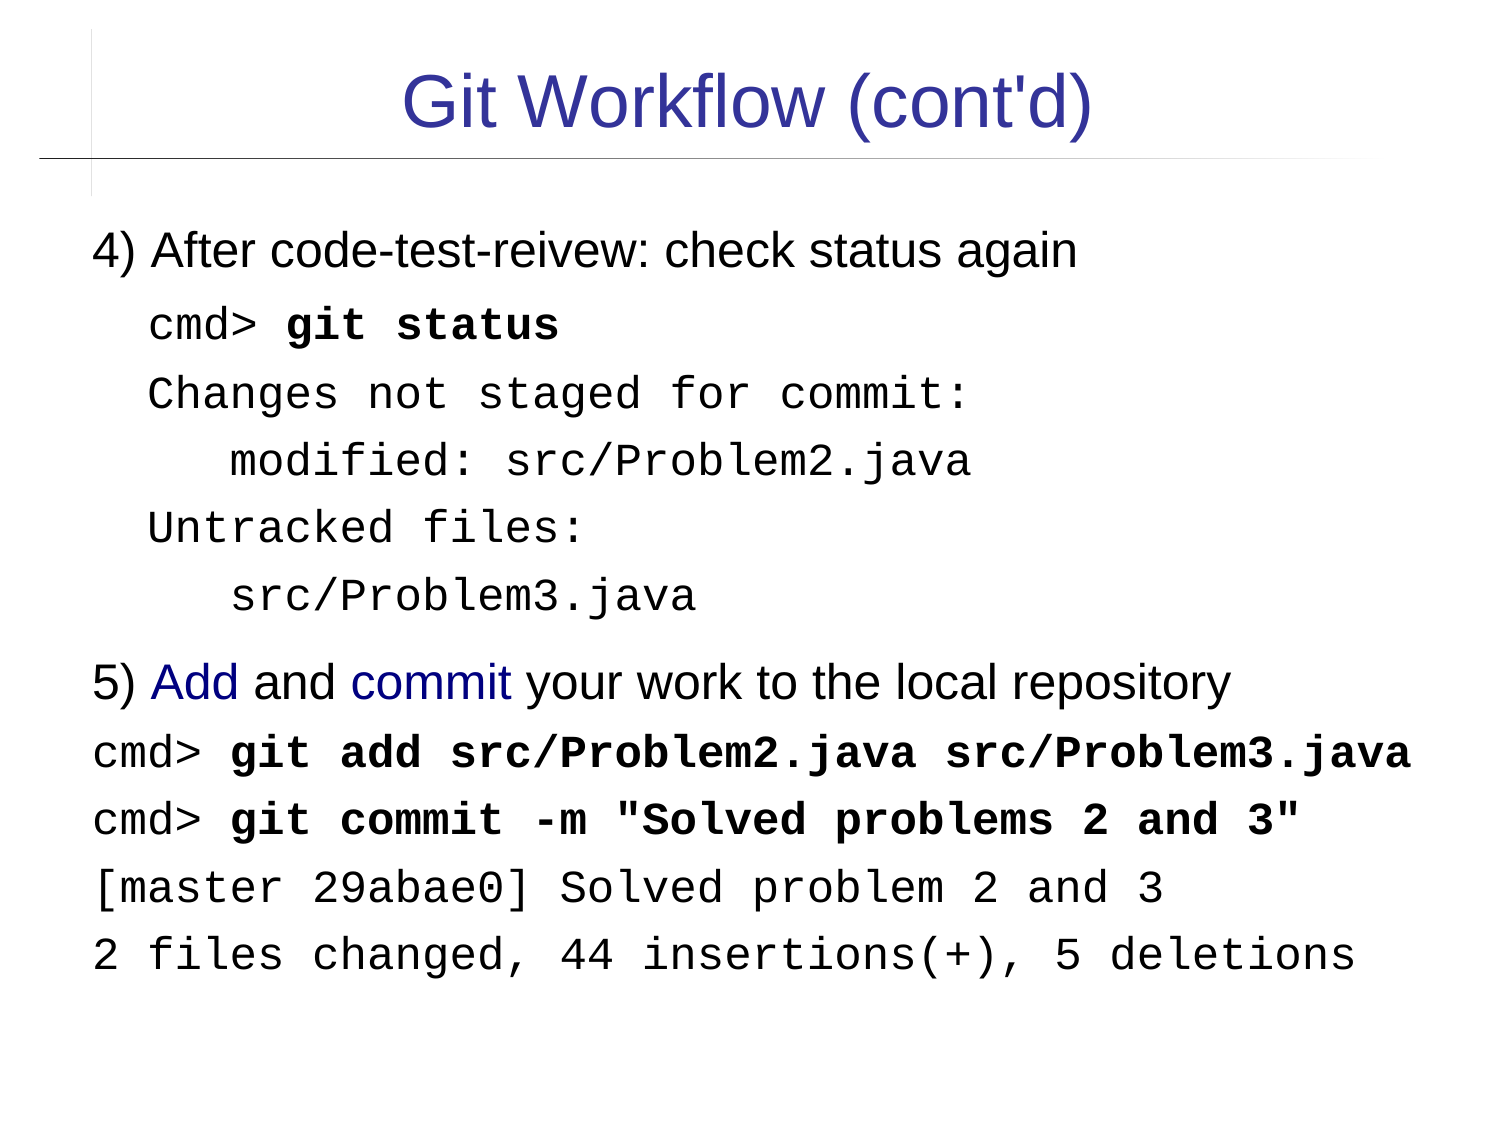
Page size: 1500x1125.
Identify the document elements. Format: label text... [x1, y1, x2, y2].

title Git Workflow (cont'd) [100, 42, 1397, 150]
list 4) After code-test-reivew: check status again cmd> git status Changes not staged for commit: modified: src/Problem2.java Untracked files: src/Problem3.java 5) Add and commit your work to the local repository cmd> git add src/Problem2.java src/Problem3.java cmd> git commit -m "Solved problems 2 and 3" [master 29abae0] Solved problem 2 and 3 2 files changed, 44 insertions(+), 5 deletions [74, 209, 1455, 1066]
